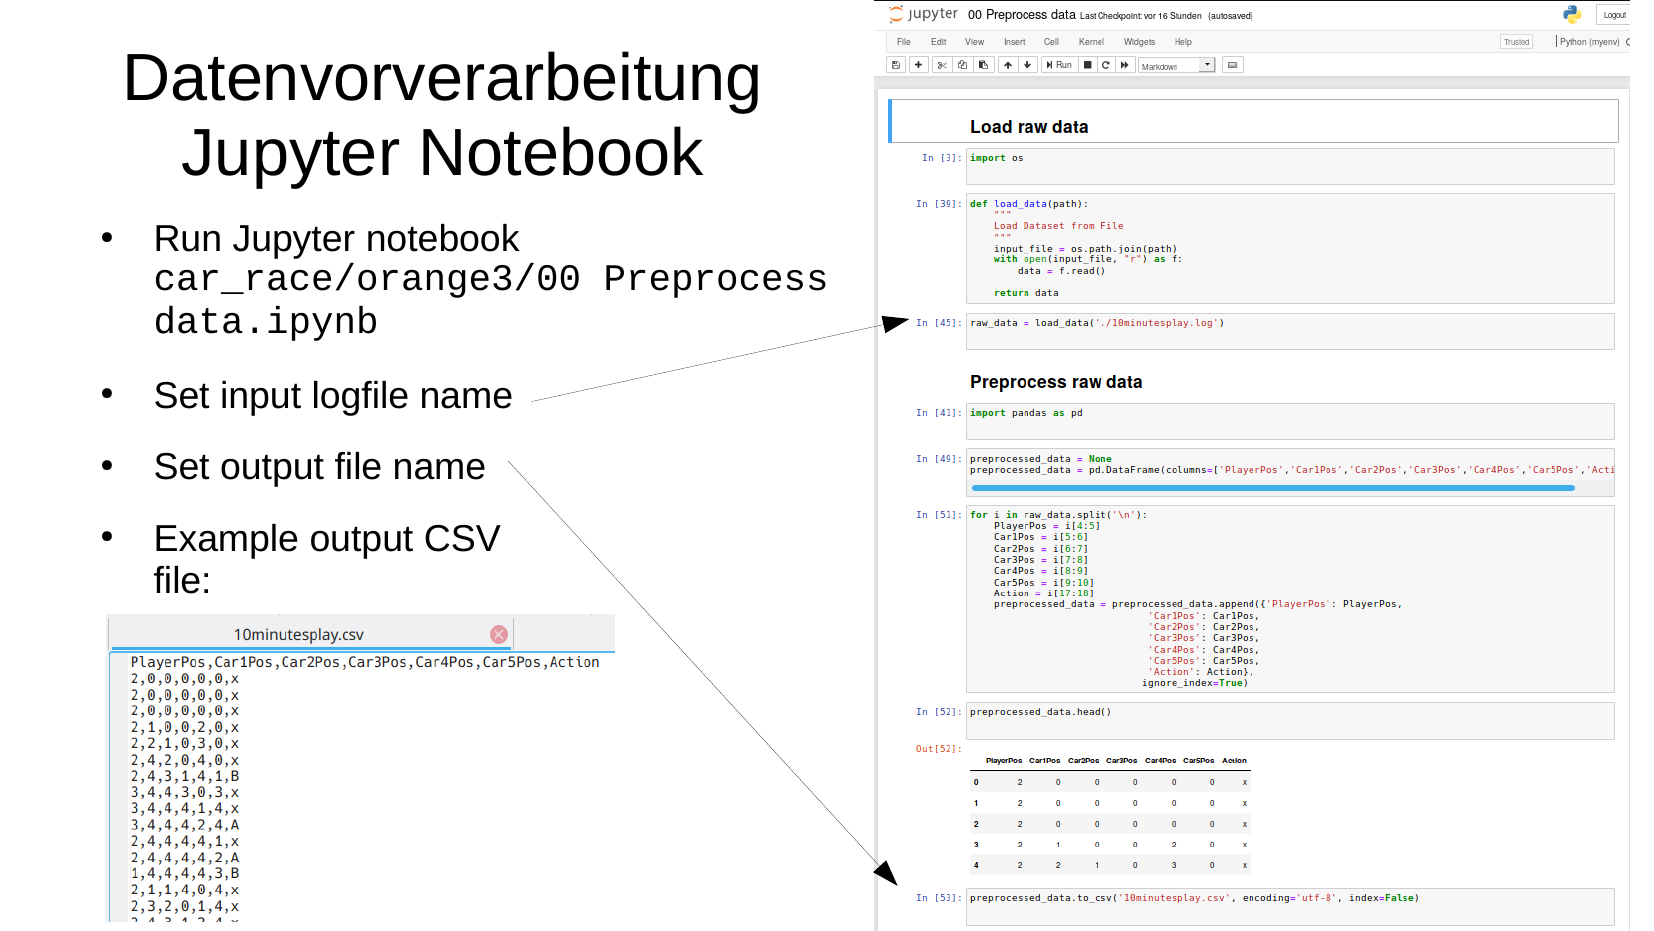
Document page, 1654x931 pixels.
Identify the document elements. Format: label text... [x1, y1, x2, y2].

list Run Jupyter notebook car_race/orange3/00 Preprocess data.ipynb Set input logfile name Set output file name Example output CSV file: [82, 217, 839, 758]
picture [874, 0, 1630, 931]
picture [106, 614, 615, 922]
title Datenvorverarbeitung Jupyter Notebook [82, 37, 804, 193]
